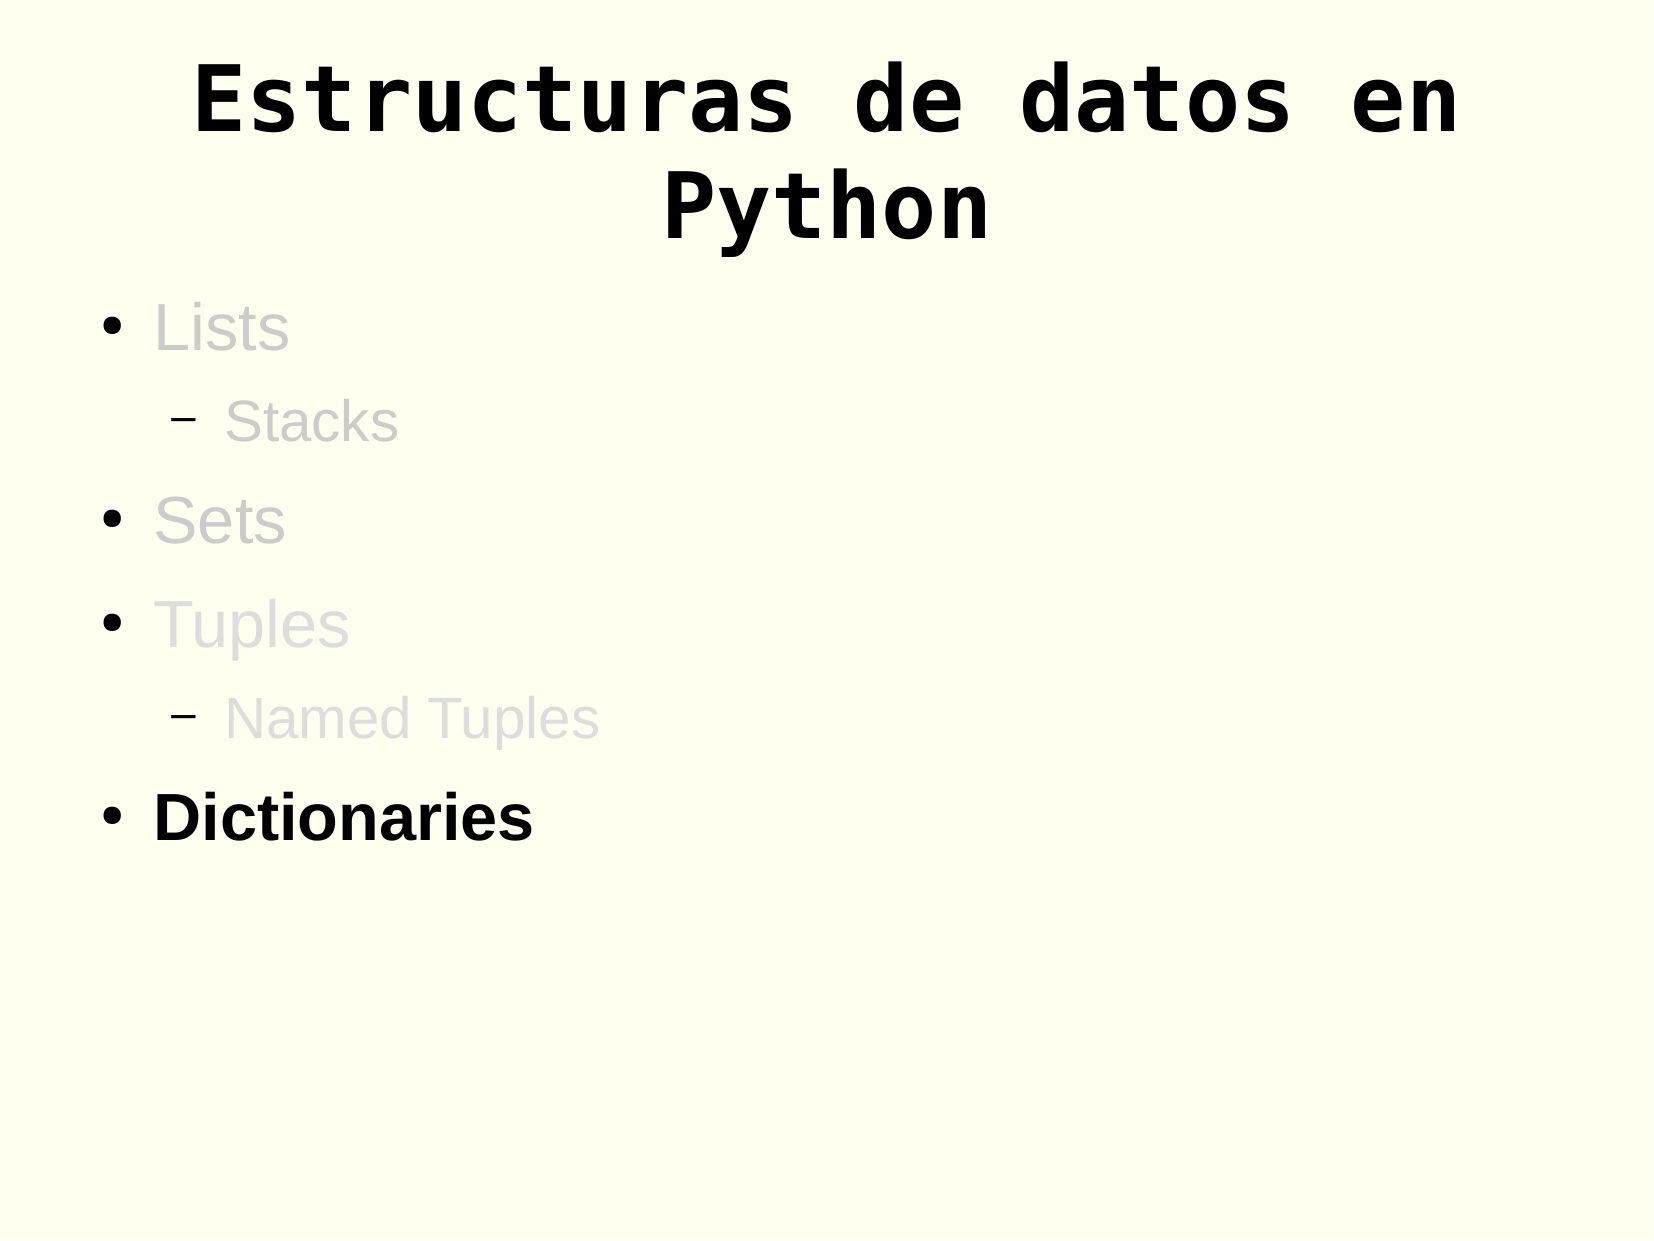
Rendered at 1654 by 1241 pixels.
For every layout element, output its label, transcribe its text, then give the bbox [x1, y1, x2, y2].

list Lists Stacks Sets Tuples Named Tuples Dictionaries [82, 290, 1571, 1010]
title Estructuras de datos en Python [82, 49, 1571, 257]
